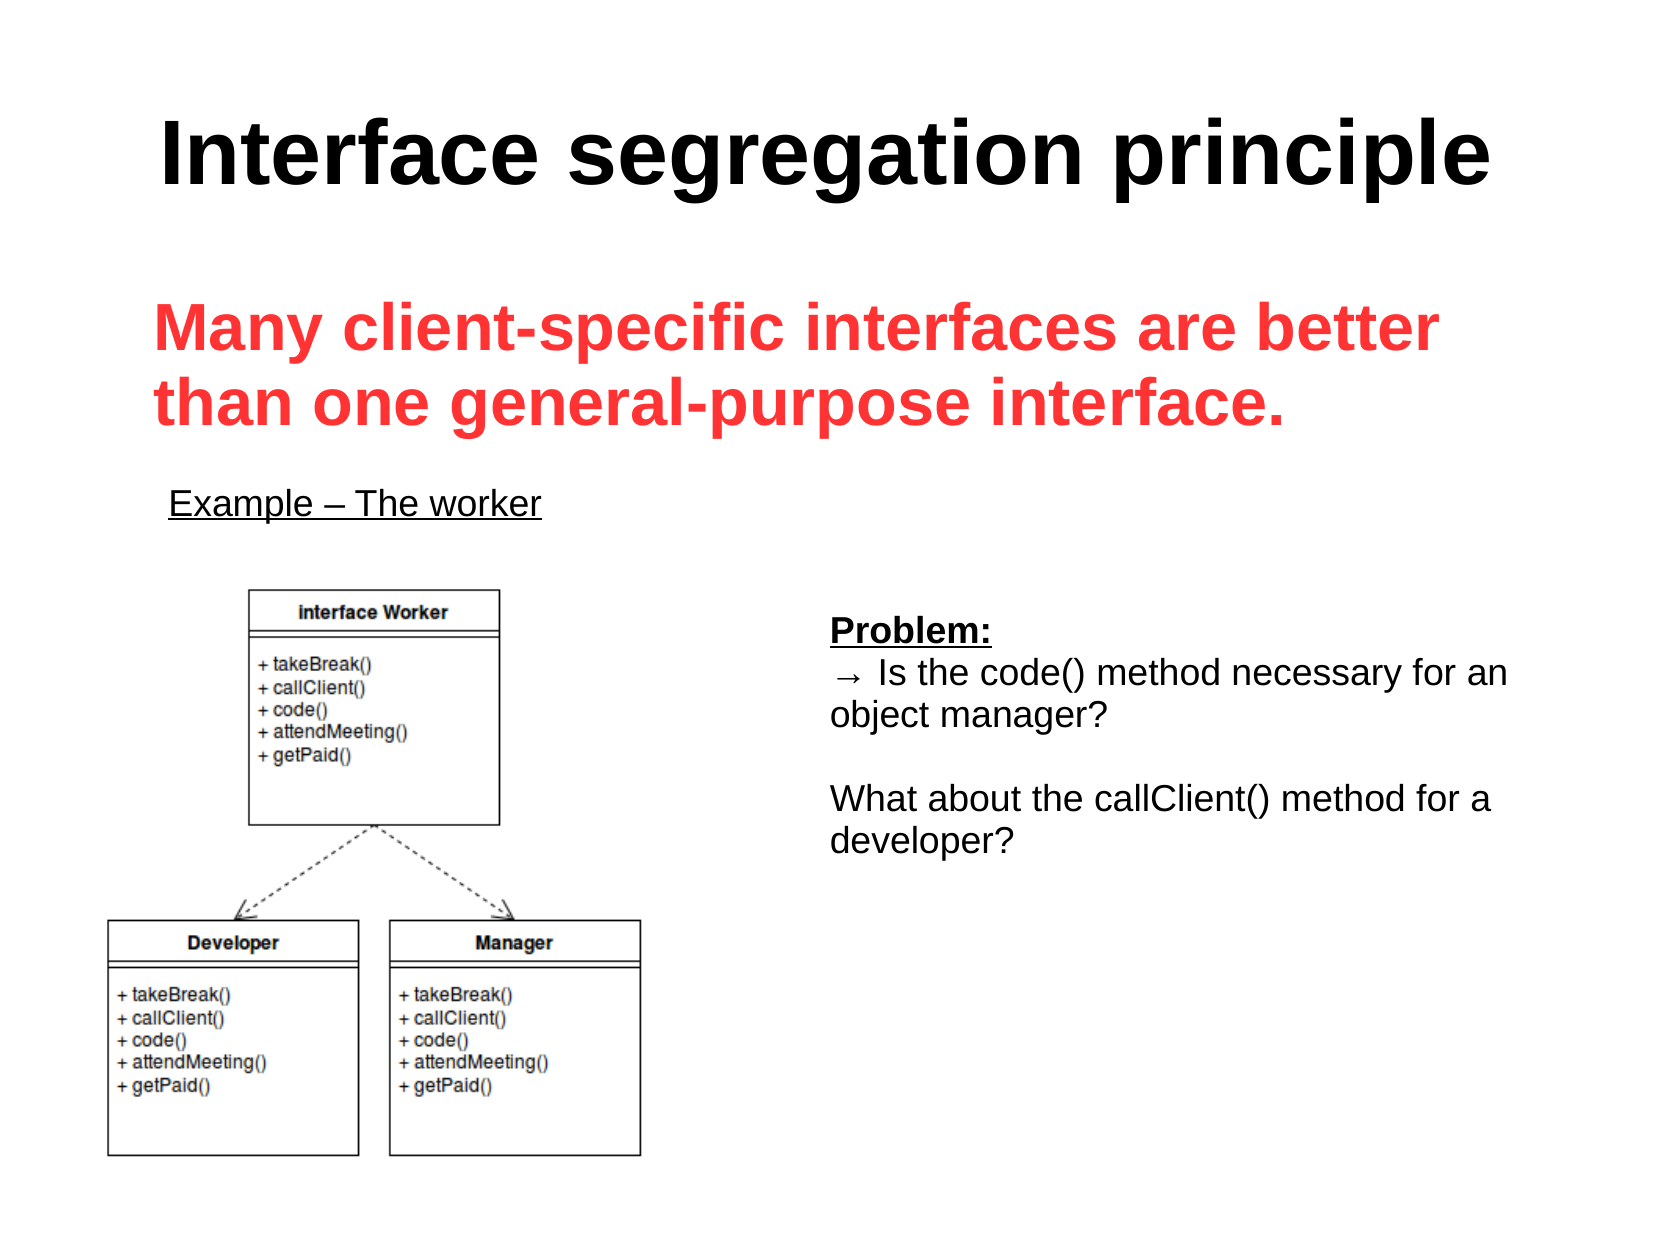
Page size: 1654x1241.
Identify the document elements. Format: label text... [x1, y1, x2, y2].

text_box Example – The worker [153, 474, 598, 532]
title Interface segregation principle [82, 49, 1571, 257]
list Many client-specific interfaces are better than one general-purpose interface. [82, 290, 1571, 1010]
text_box Problem: → Is the code() method necessary for an object manager? What about the callClient() method for a developer? [814, 602, 1560, 870]
picture [106, 588, 643, 1158]
